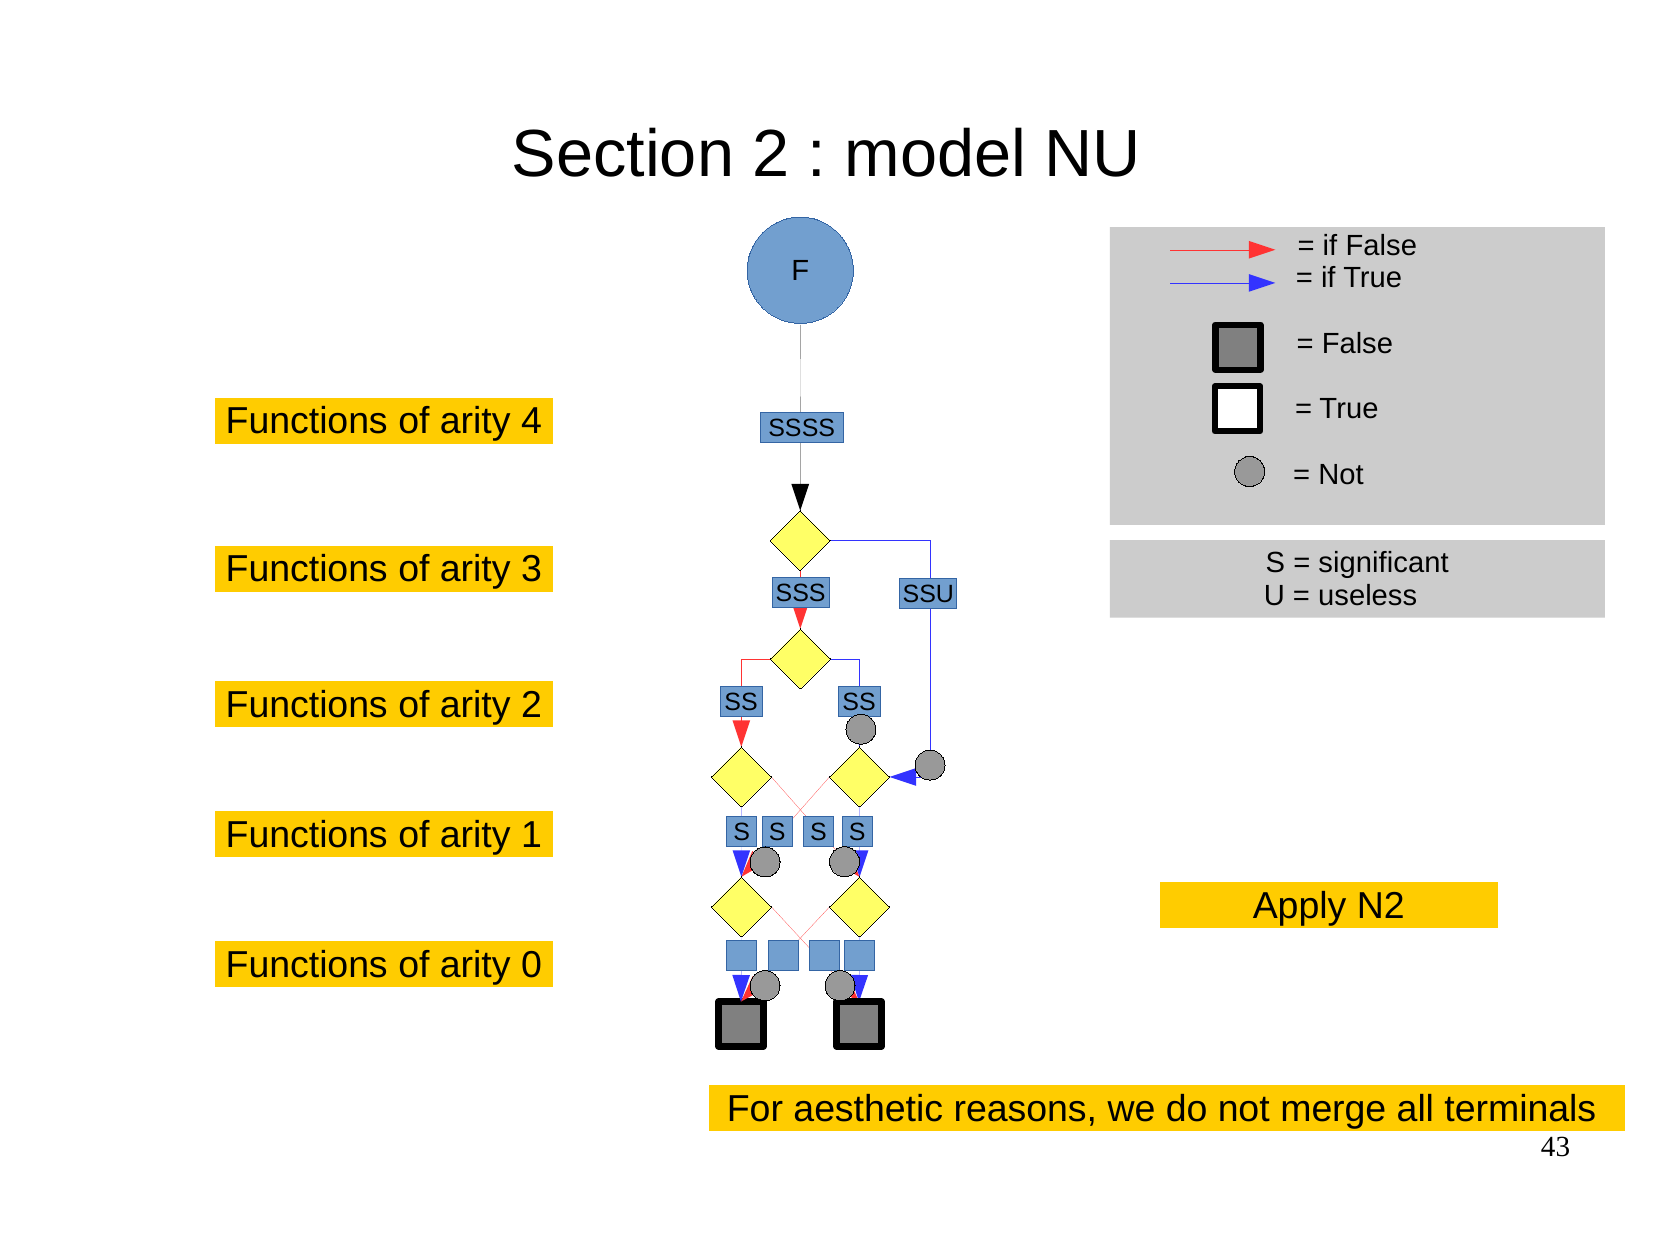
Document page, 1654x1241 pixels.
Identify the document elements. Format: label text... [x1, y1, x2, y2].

text_box [711, 746, 772, 807]
text_box [711, 876, 772, 937]
text_box S [803, 816, 834, 847]
text_box SSS [772, 577, 830, 608]
text_box SSU [899, 578, 957, 609]
text_box [1234, 456, 1265, 487]
text_box Functions of arity 0 [215, 941, 553, 987]
text_box [750, 846, 781, 877]
text_box [770, 510, 831, 571]
text_box S [726, 816, 757, 847]
text_box [829, 846, 860, 877]
text_box [1215, 386, 1261, 432]
text_box [726, 940, 757, 971]
text_box Functions of arity 1 [215, 811, 553, 857]
text_box S = significant U = useless [1109, 540, 1605, 618]
text_box [1215, 324, 1261, 370]
text_box [829, 876, 890, 937]
text_box [718, 940, 799, 1047]
text_box Functions of arity 4 [215, 398, 553, 444]
text_box [845, 714, 876, 745]
text_box [809, 940, 882, 1047]
text_box [915, 750, 946, 781]
text_box SS [720, 686, 763, 717]
text_box SS [838, 686, 881, 717]
text_box F [747, 257, 854, 324]
text_box [829, 746, 890, 807]
text_box [770, 628, 831, 689]
text_box SSSS [760, 412, 844, 443]
text_box Functions of arity 2 [215, 681, 553, 727]
text_box S [762, 816, 793, 847]
text_box For aesthetic reasons, we do not merge all terminals [709, 1085, 1625, 1131]
text_box Functions of arity 3 [215, 546, 553, 592]
title Section 2 : model NU [82, 49, 1571, 257]
text_box S [842, 816, 873, 847]
text_box = if False = if True = False = True = Not [1109, 227, 1605, 525]
text_box Apply N2 [1160, 882, 1498, 928]
